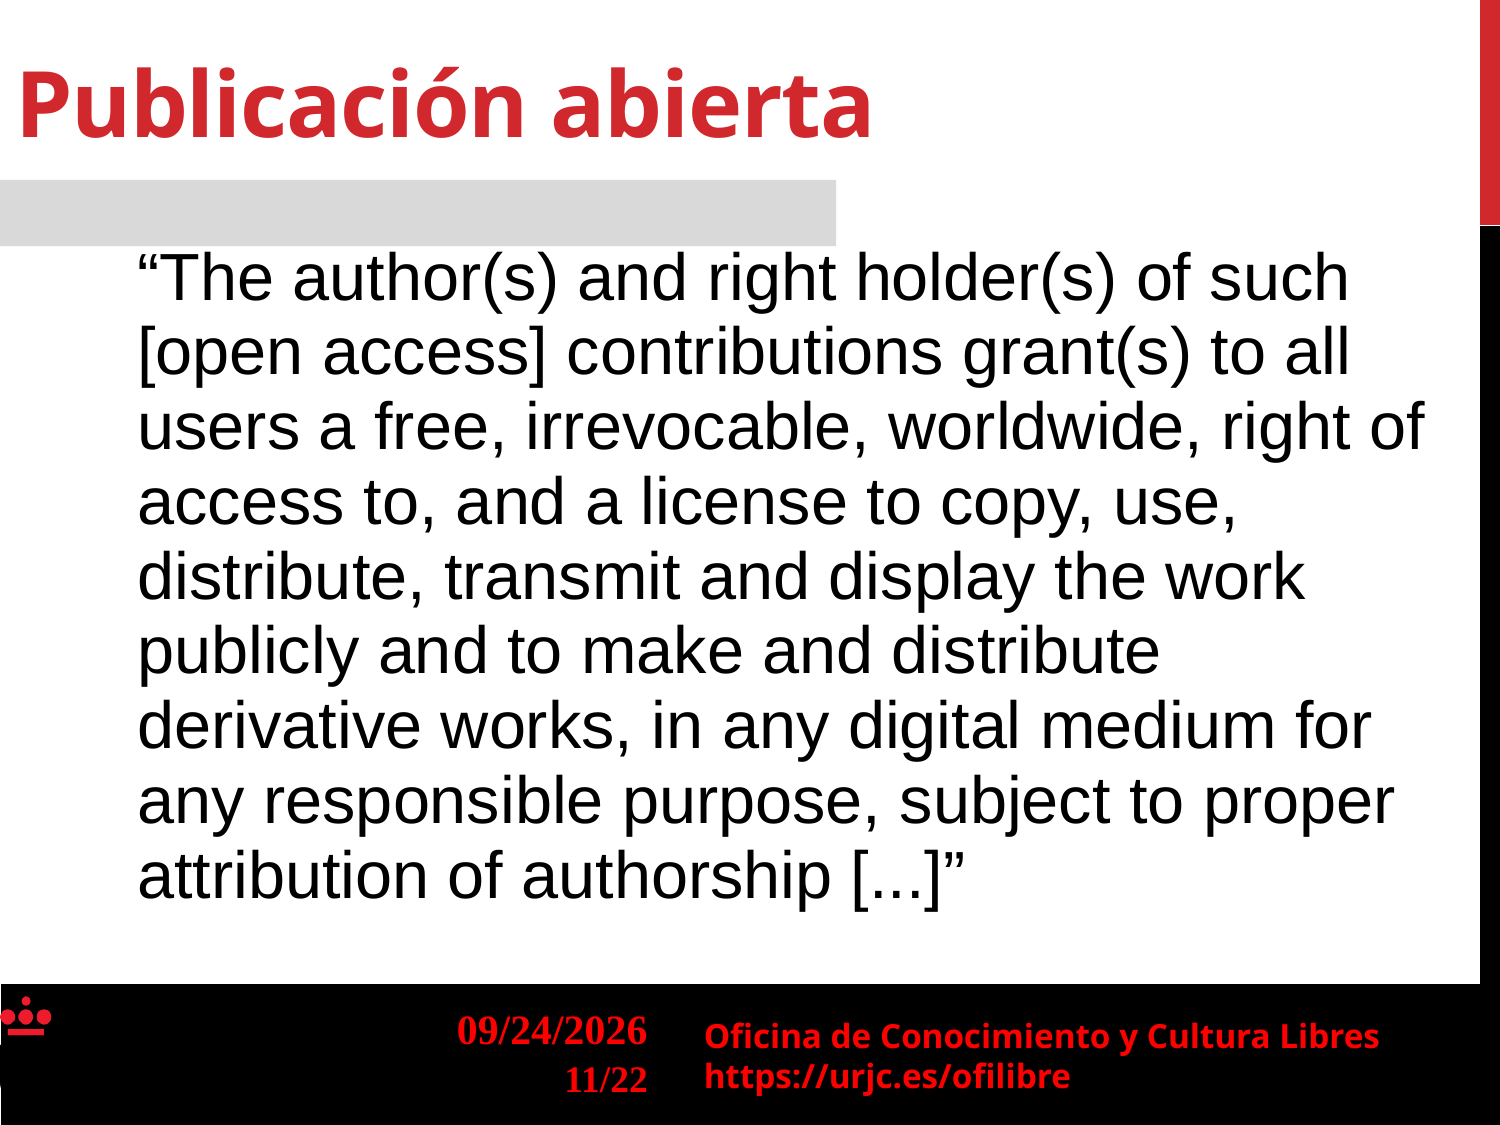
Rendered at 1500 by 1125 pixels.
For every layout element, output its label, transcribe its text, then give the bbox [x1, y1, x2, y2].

text_box Publicación abierta [0, 24, 1326, 172]
text_box “The author(s) and right holder(s) of such [open access] contributions grant(s) to all users a free, irrevocable, worldwide, right of access to, and a license to copy, use, distribute, transmit and display the work publicly and to make and distribute derivative works, in any digital medium for any responsible purpose, subject to proper attribution of authorship [...]” [122, 232, 1477, 923]
title [75, 15, 1425, 172]
